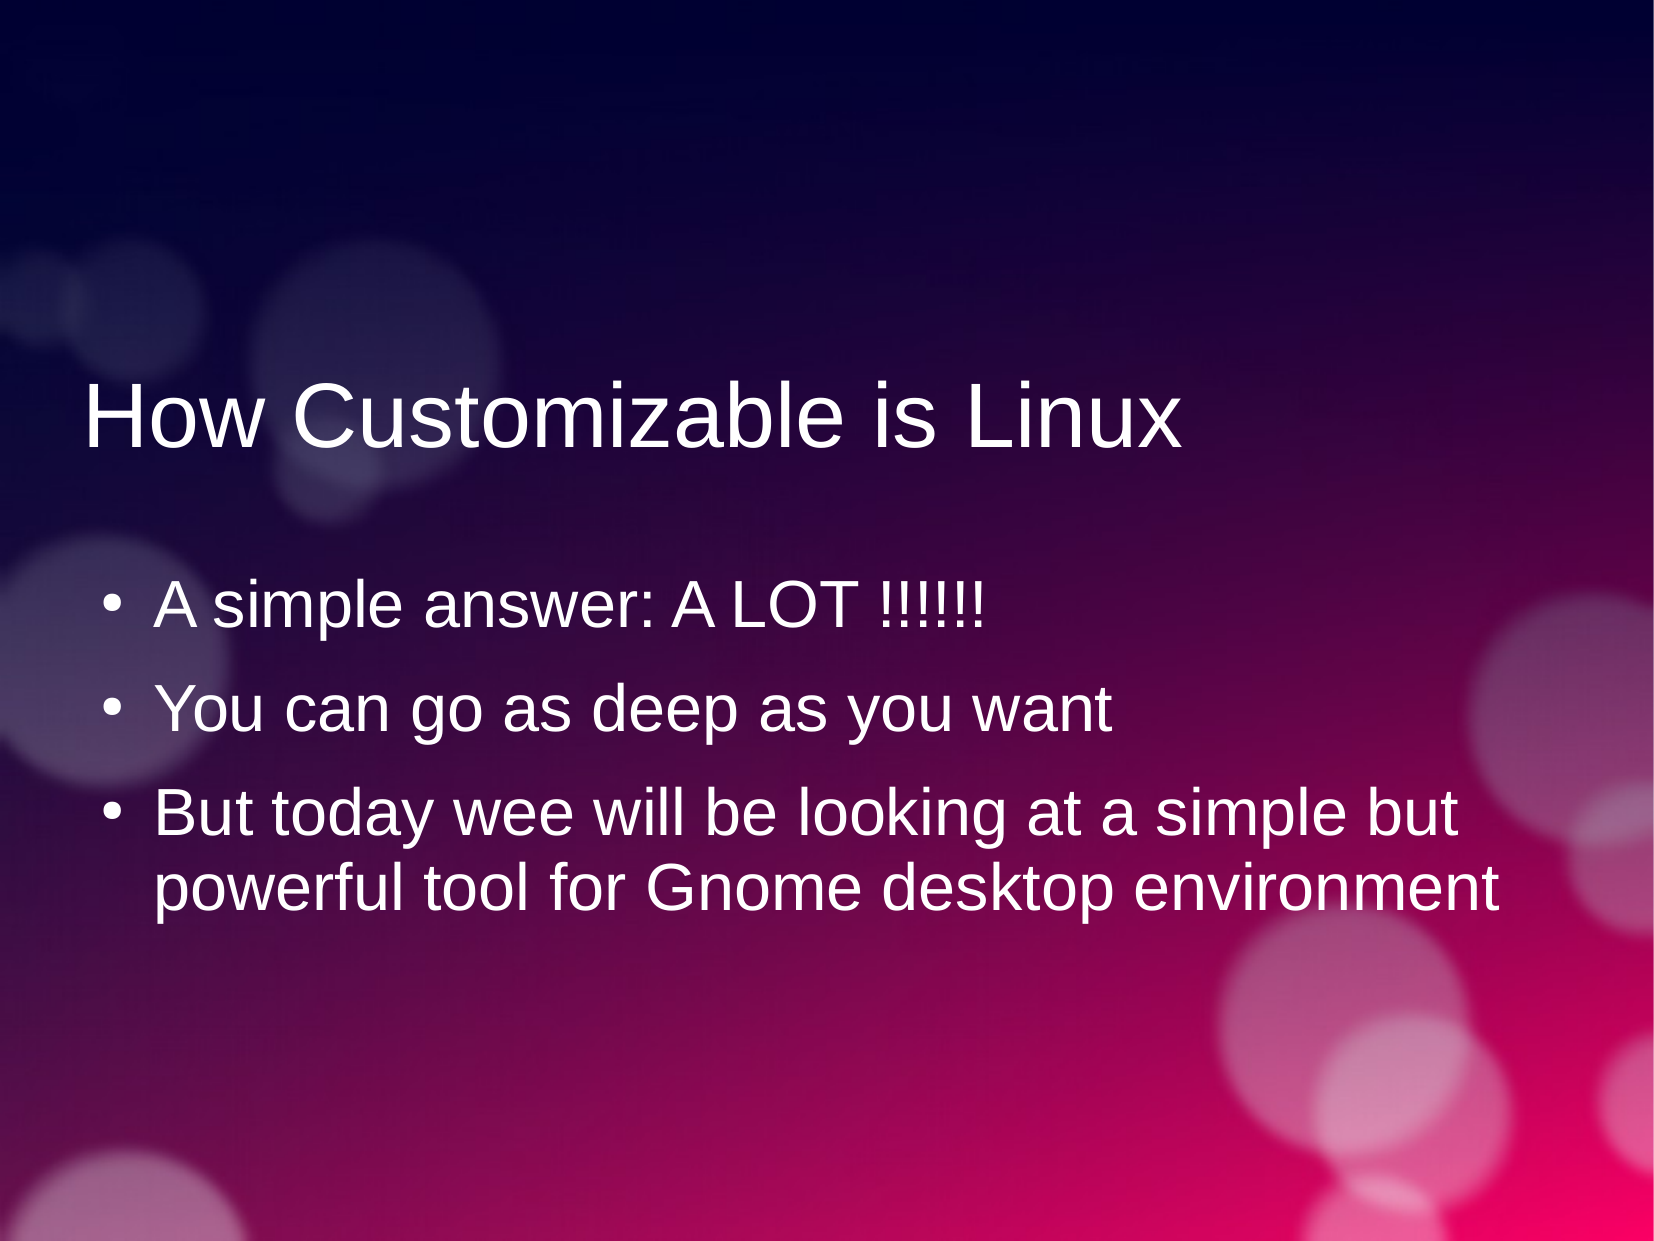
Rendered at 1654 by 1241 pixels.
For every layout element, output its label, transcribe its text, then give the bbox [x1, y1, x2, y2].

picture [0, 0, 1654, 1241]
title How Customizable is Linux [82, 312, 1571, 520]
list A simple answer: A LOT !!!!!! You can go as deep as you want But today wee will be looking at a simple but powerful tool for Gnome desktop environment [82, 566, 1571, 1010]
